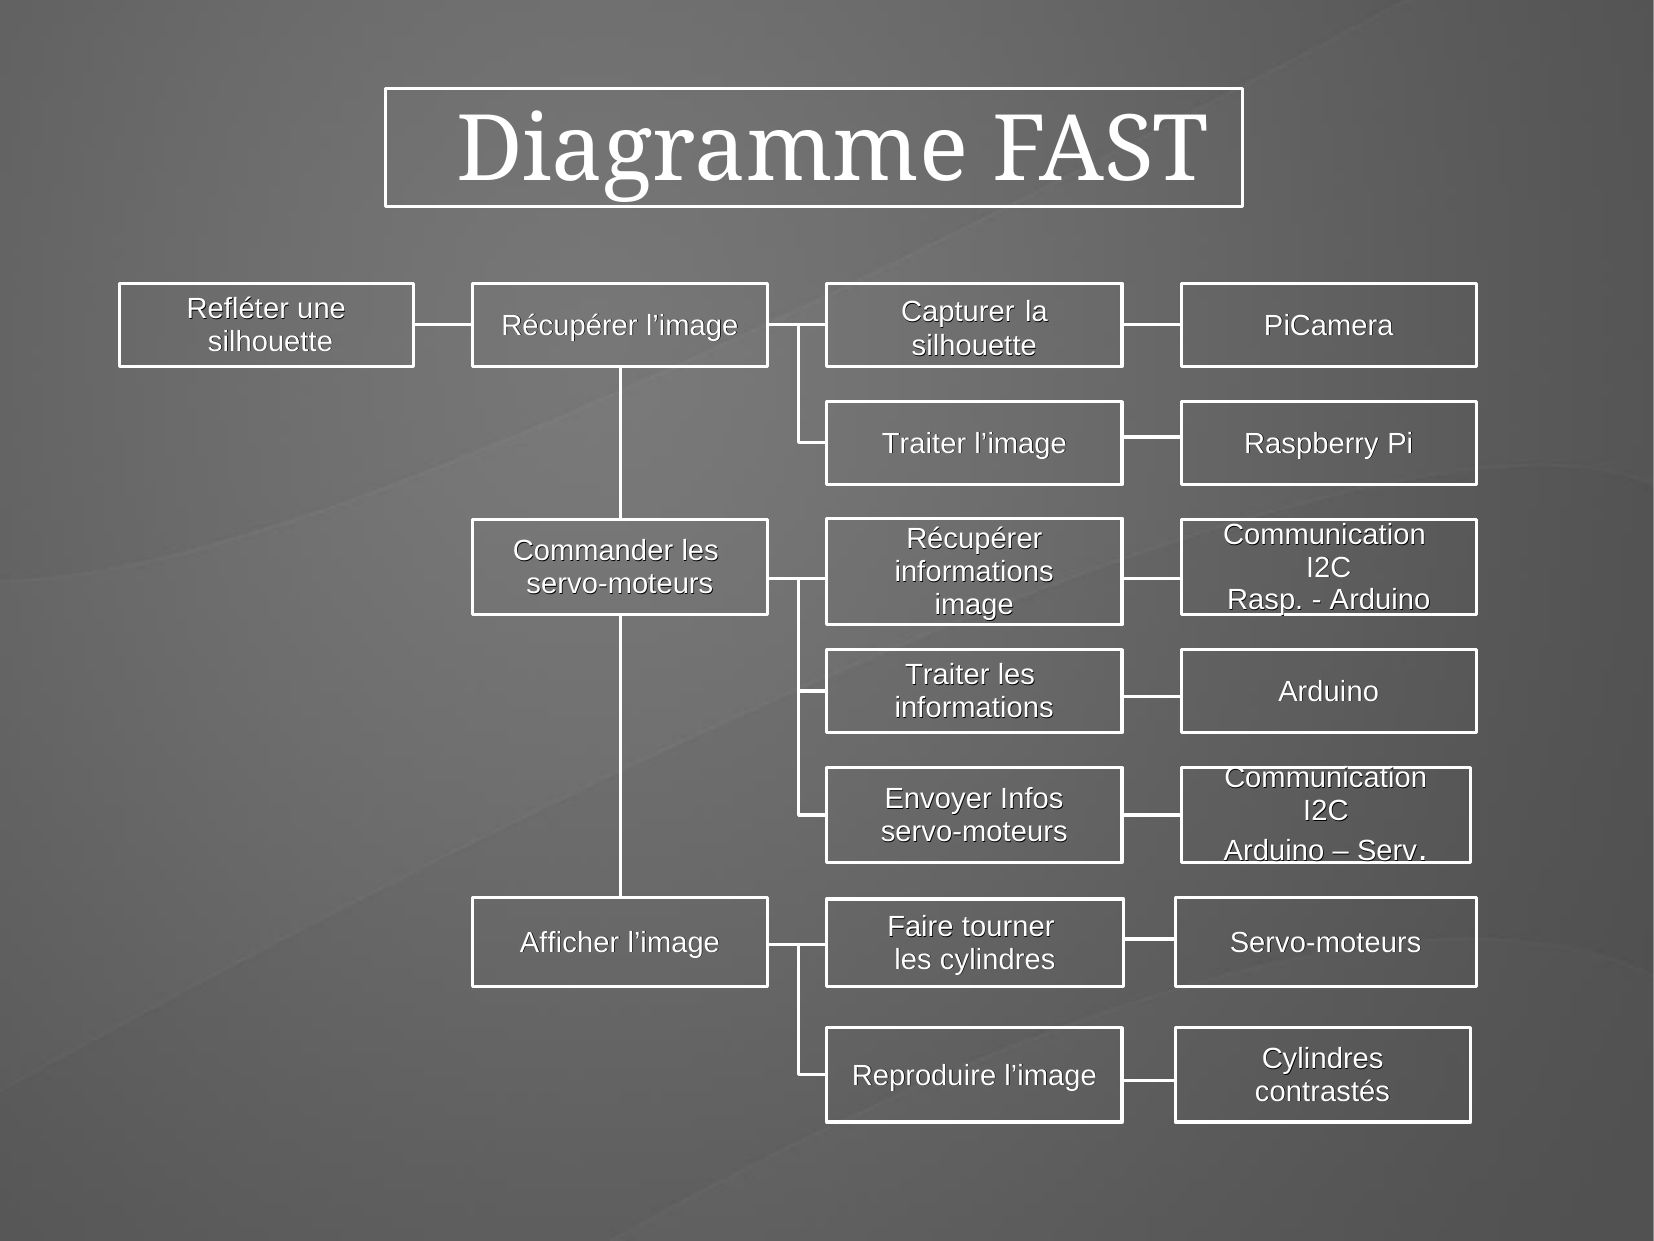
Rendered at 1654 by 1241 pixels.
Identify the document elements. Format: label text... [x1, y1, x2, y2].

text_box Communication I2C Arduino – Serv. [1181, 767, 1471, 863]
text_box Capturer la silhouette [826, 283, 1123, 367]
text_box Refléter une silhouette [119, 283, 414, 367]
text_box Faire tourner les cylindres [826, 899, 1124, 987]
text_box Traiter les informations [826, 649, 1123, 733]
text_box Récupérer informations image [826, 518, 1123, 625]
text_box Servo-moteurs [1175, 897, 1477, 987]
text_box Raspberry Pi [1181, 401, 1477, 485]
text_box Traiter l’image [826, 401, 1123, 485]
text_box Cylindres contrastés [1175, 1027, 1471, 1123]
title Diagramme FAST [88, 41, 1577, 249]
text_box Reproduire l’image [826, 1027, 1123, 1123]
picture [0, 0, 1654, 1241]
text_box Commander les servo-moteurs [472, 519, 768, 615]
text_box Afficher l’image [472, 897, 768, 987]
text_box PiCamera [1181, 283, 1477, 367]
text_box [385, 88, 1243, 207]
text_box Communication I2C Rasp. - Arduino [1181, 519, 1477, 615]
text_box Arduino [1181, 649, 1477, 733]
text_box Envoyer Infos servo-moteurs [826, 767, 1123, 863]
text_box Récupérer l’image [472, 283, 768, 367]
